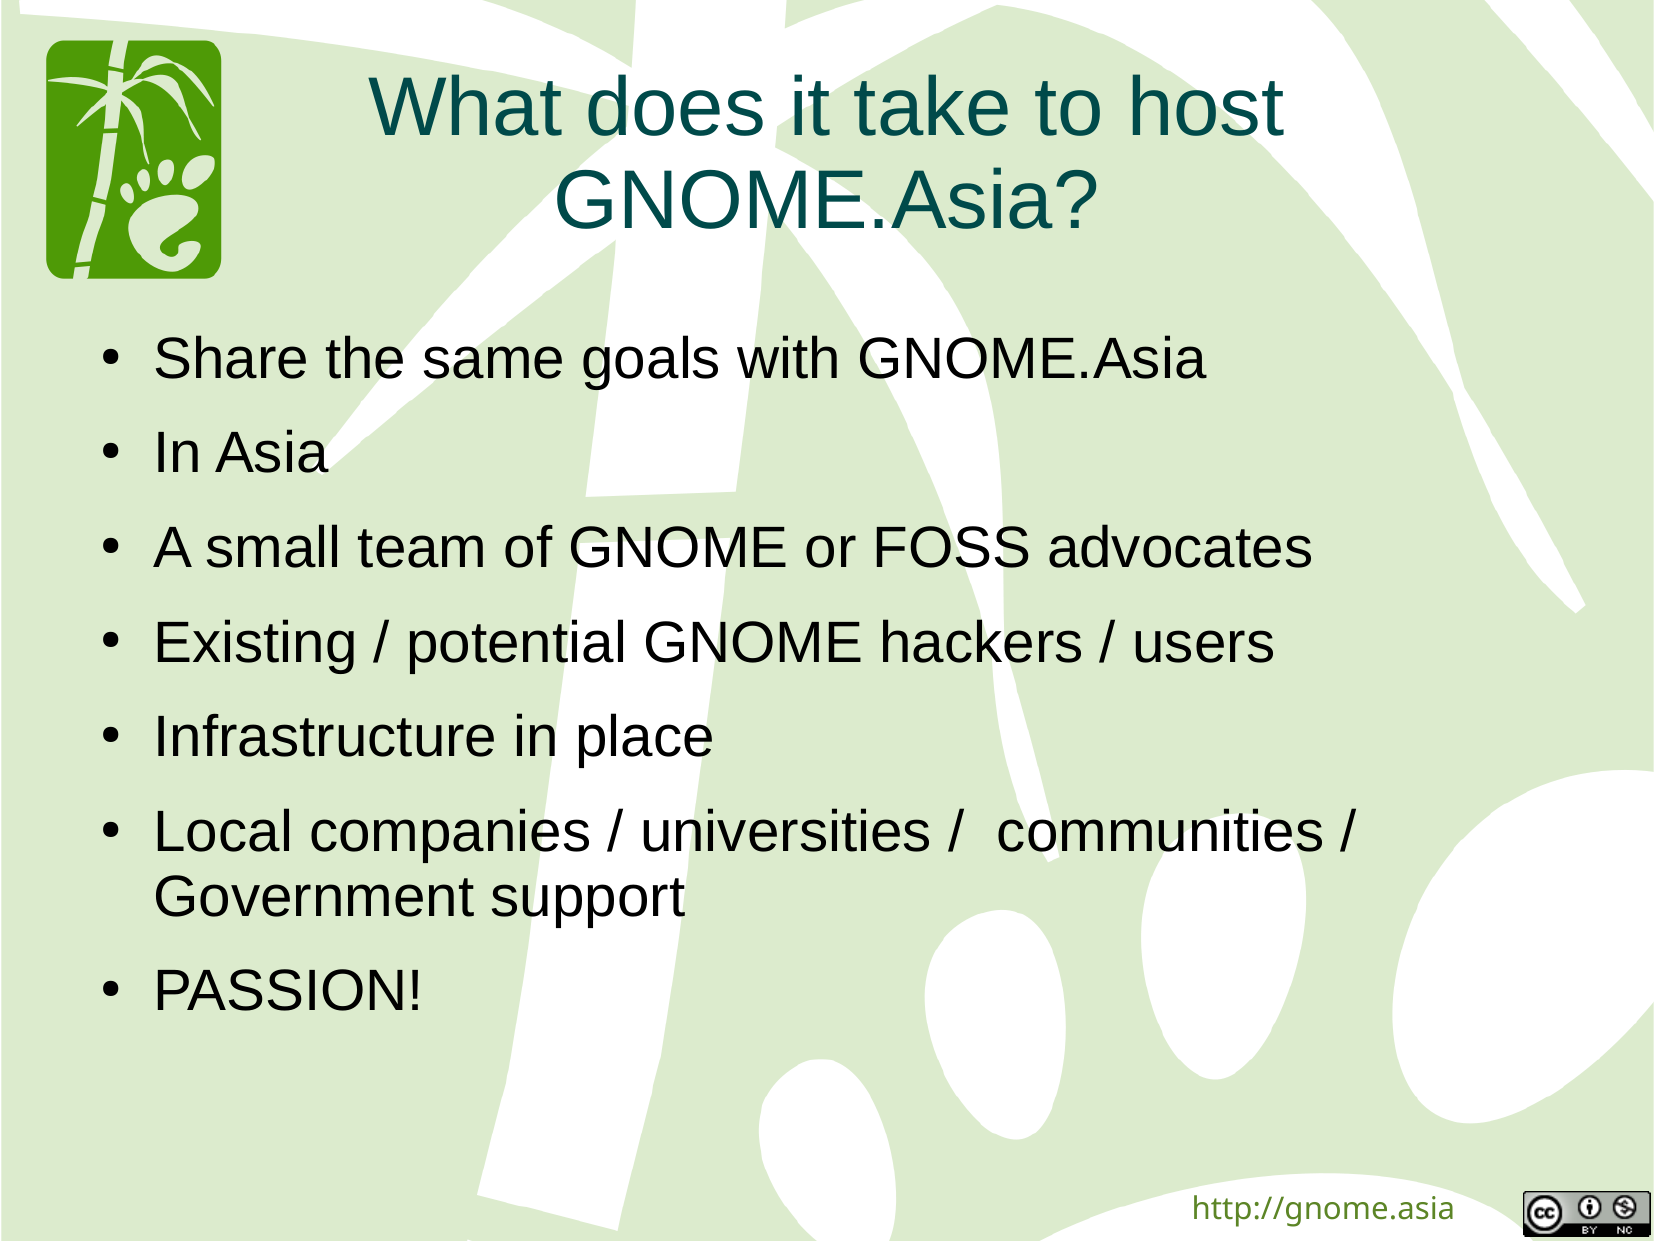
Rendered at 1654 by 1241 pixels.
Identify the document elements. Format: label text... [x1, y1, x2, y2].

title What does it take to host GNOME.Asia? [82, 56, 1571, 250]
list Share the same goals with GNOME.Asia In Asia A small team of GNOME or FOSS advocates Existing / potential GNOME hackers / users Infrastructure in place Local companies / universities / communities / Government support PASSION! [82, 325, 1571, 1102]
picture [0, 0, 1654, 1241]
